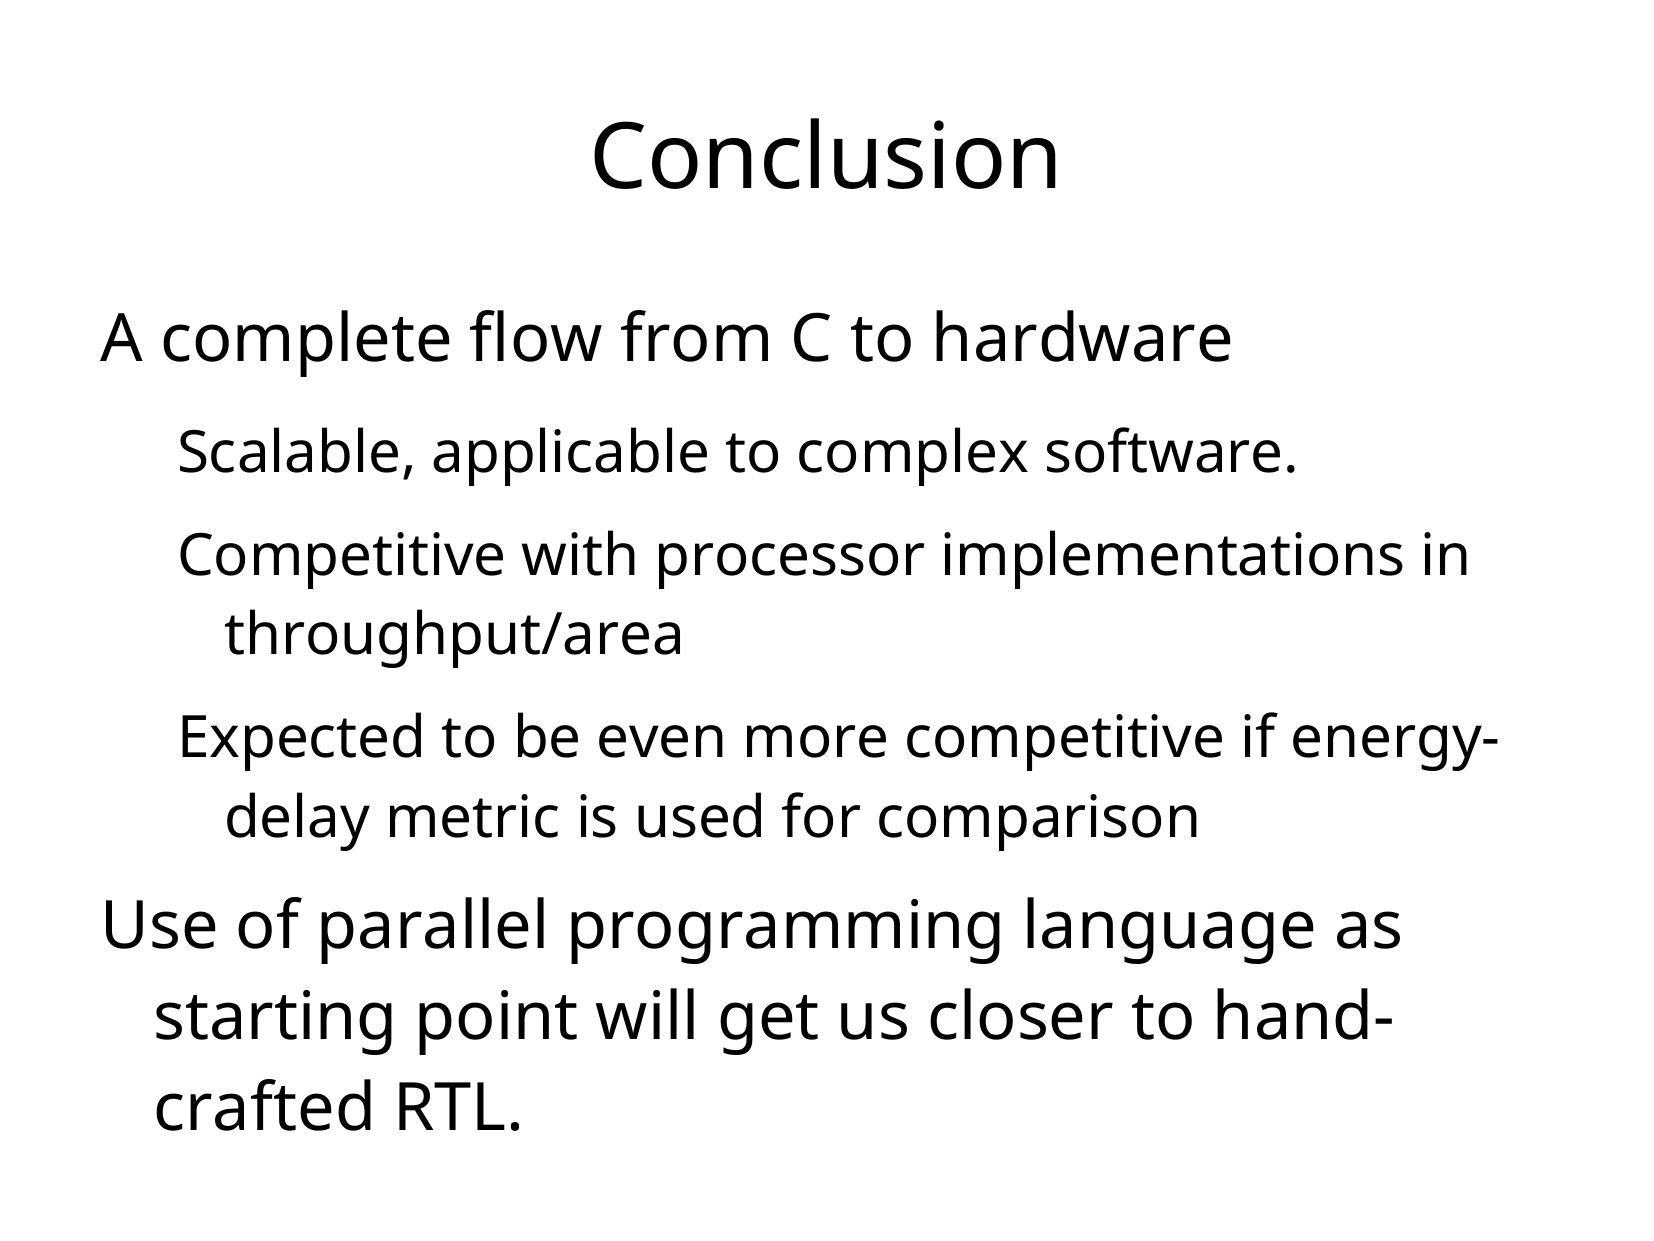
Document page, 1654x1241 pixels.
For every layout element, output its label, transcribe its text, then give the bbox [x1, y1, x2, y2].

title Conclusion [82, 49, 1571, 257]
list A complete flow from C to hardware Scalable, applicable to complex software. Competitive with processor implementations in throughput/area Expected to be even more competitive if energy-delay metric is used for comparison Use of parallel programming language as starting point will get us closer to hand-crafted RTL. [82, 290, 1571, 1109]
